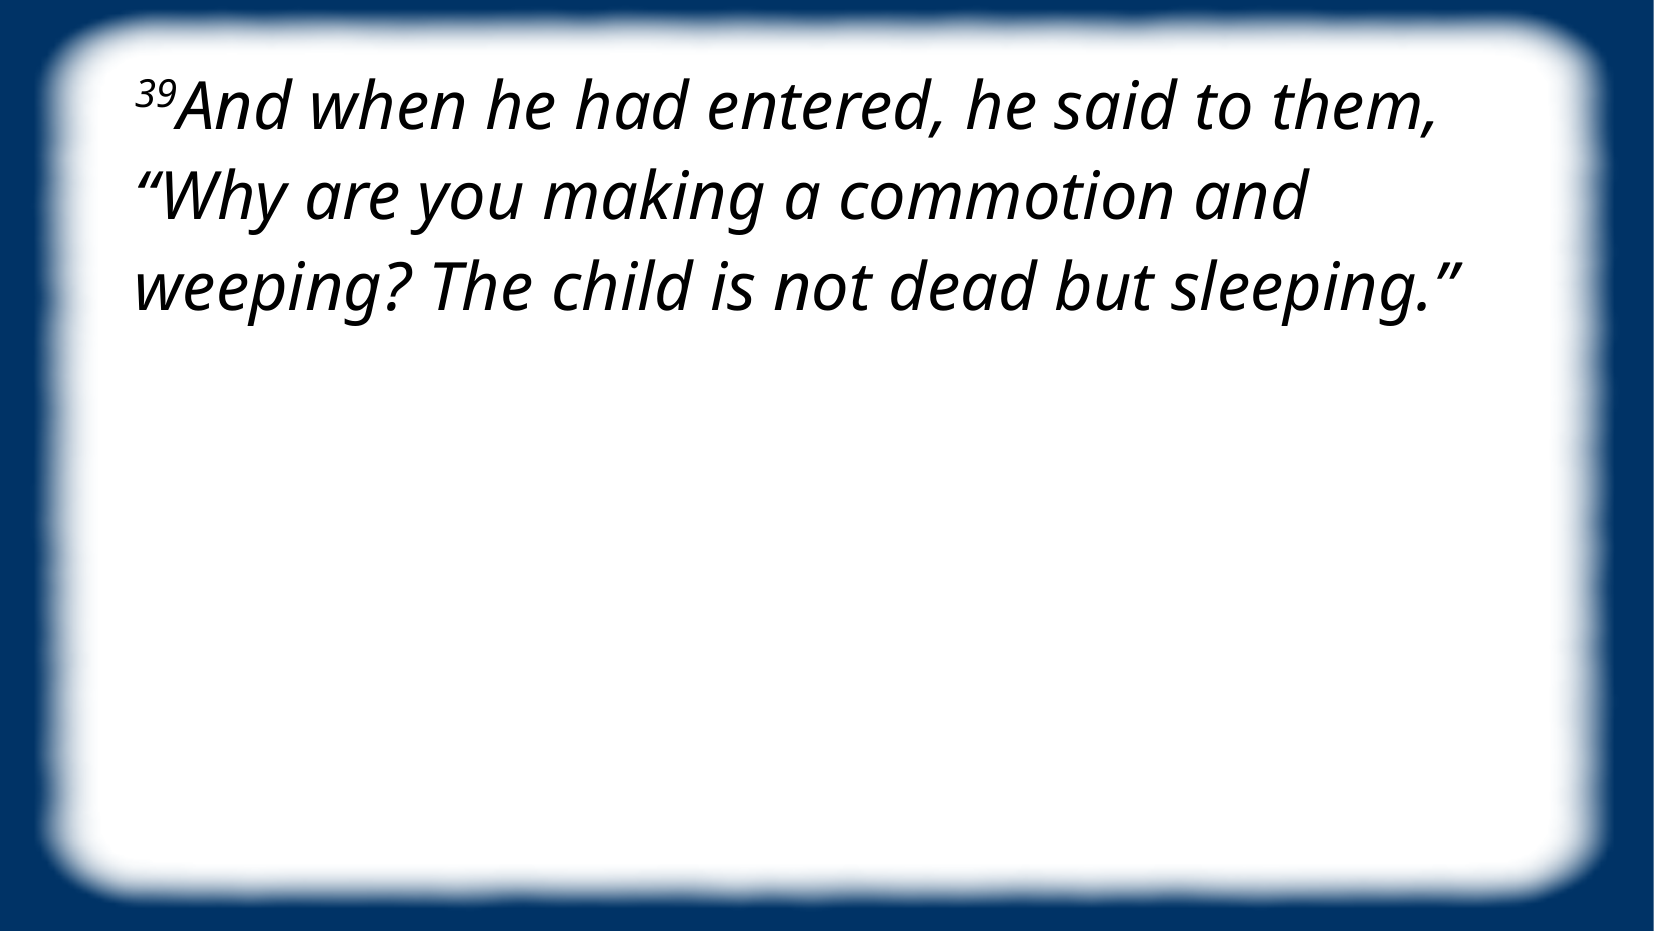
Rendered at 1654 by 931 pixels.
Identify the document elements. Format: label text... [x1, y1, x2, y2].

text_box 39And when he had entered, he said to them, “Why are you making a commotion and weeping? The child is not dead but sleeping.” [120, 50, 1561, 361]
picture [0, 0, 1654, 931]
